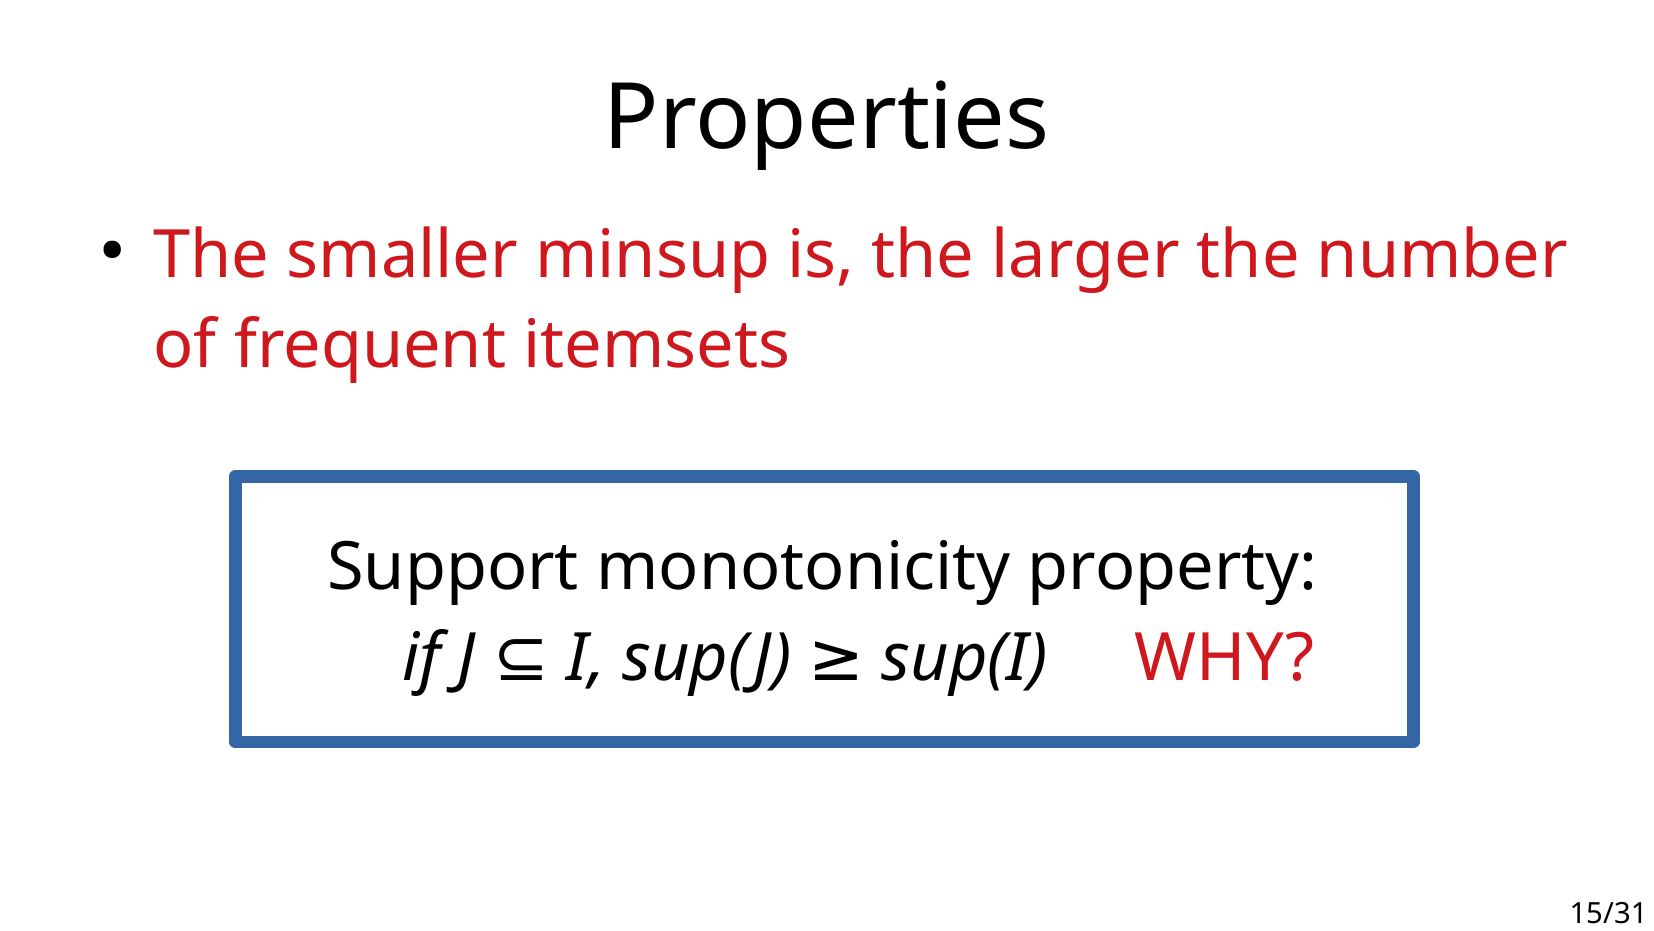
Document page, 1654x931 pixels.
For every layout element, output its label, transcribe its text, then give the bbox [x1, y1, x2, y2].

list The smaller minsup is, the larger the number of frequent itemsets [82, 205, 1571, 424]
text_box Support monotonicity property: if J ⊆ I, sup(J) ≥ sup(I) WHY? [235, 476, 1414, 742]
title Properties [82, 1, 1571, 205]
